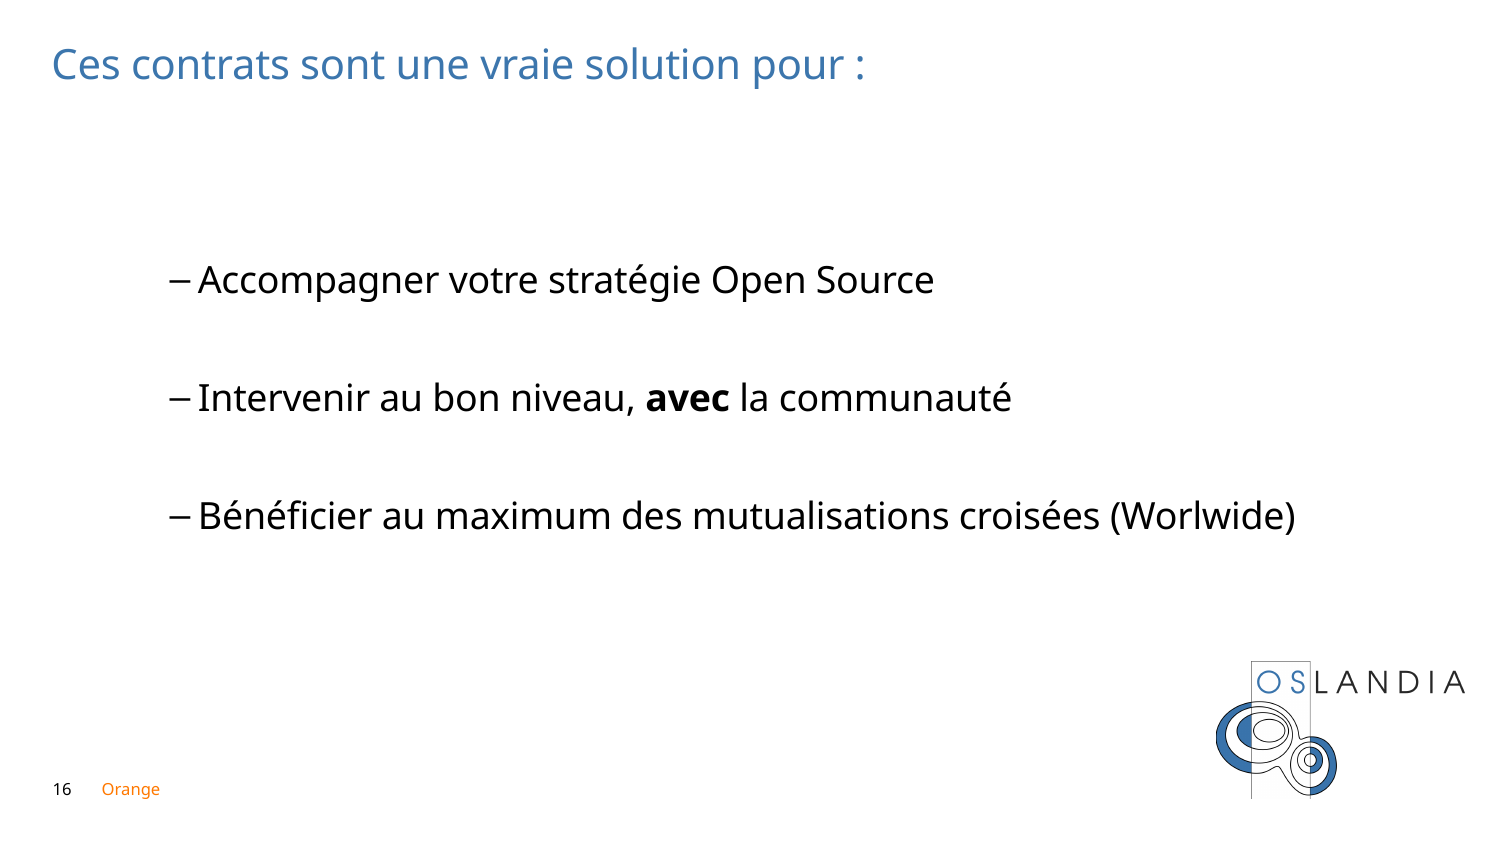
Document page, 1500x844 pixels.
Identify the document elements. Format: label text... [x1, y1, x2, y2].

list Accompagner votre stratégie Open Source Intervenir au bon niveau, avec la communauté Bénéficier au maximum des mutualisations croisées (Worlwide) [100, 166, 1390, 747]
title Ces contrats sont une vraie solution pour : [51, 43, 1449, 166]
picture [1216, 661, 1465, 799]
